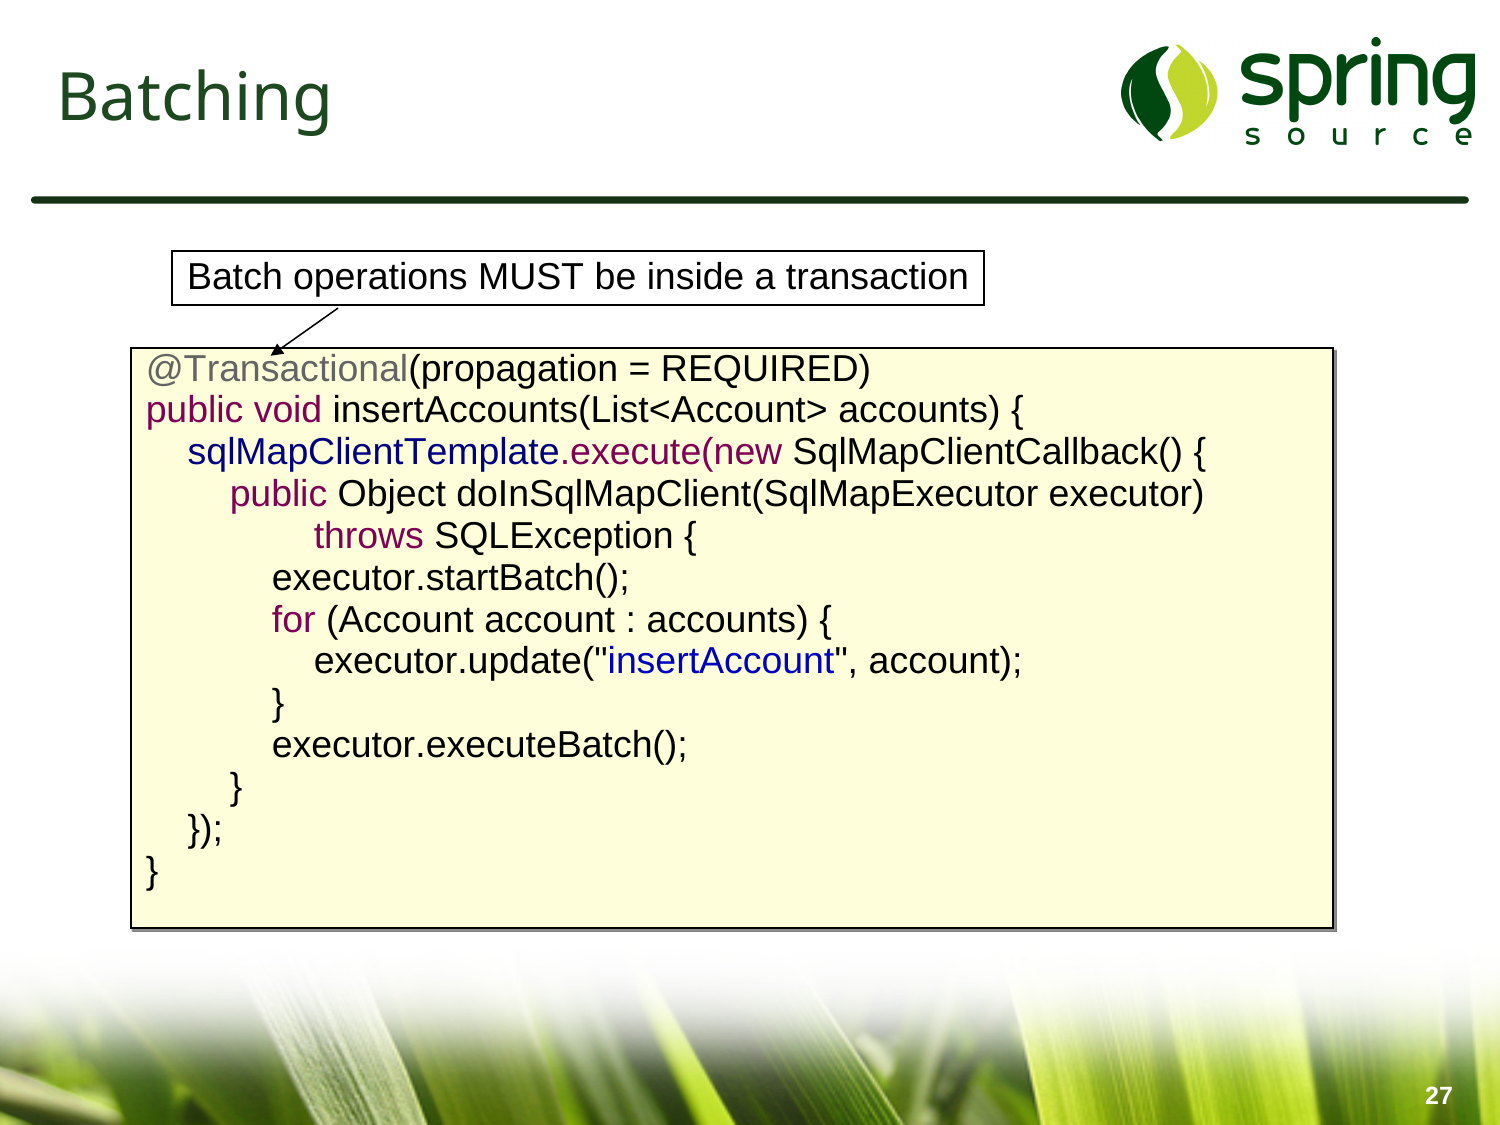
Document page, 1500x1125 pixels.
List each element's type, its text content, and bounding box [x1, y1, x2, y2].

text_box @Transactional(propagation = REQUIRED)‏ public void insertAccounts(List<Account> accounts) { sqlMapClientTemplate.execute(new SqlMapClientCallback() { public Object doInSqlMapClient(SqlMapExecutor executor)‏ throws SQLException { executor.startBatch(); for (Account account : accounts) { executor.update("insertAccount", account); } executor.executeBatch(); } }); } [130, 348, 1334, 929]
title Batching [56, 14, 1089, 176]
picture [0, 944, 1500, 1125]
picture [1121, 37, 1475, 145]
text_box Batch operations MUST be inside a transaction [172, 250, 985, 306]
